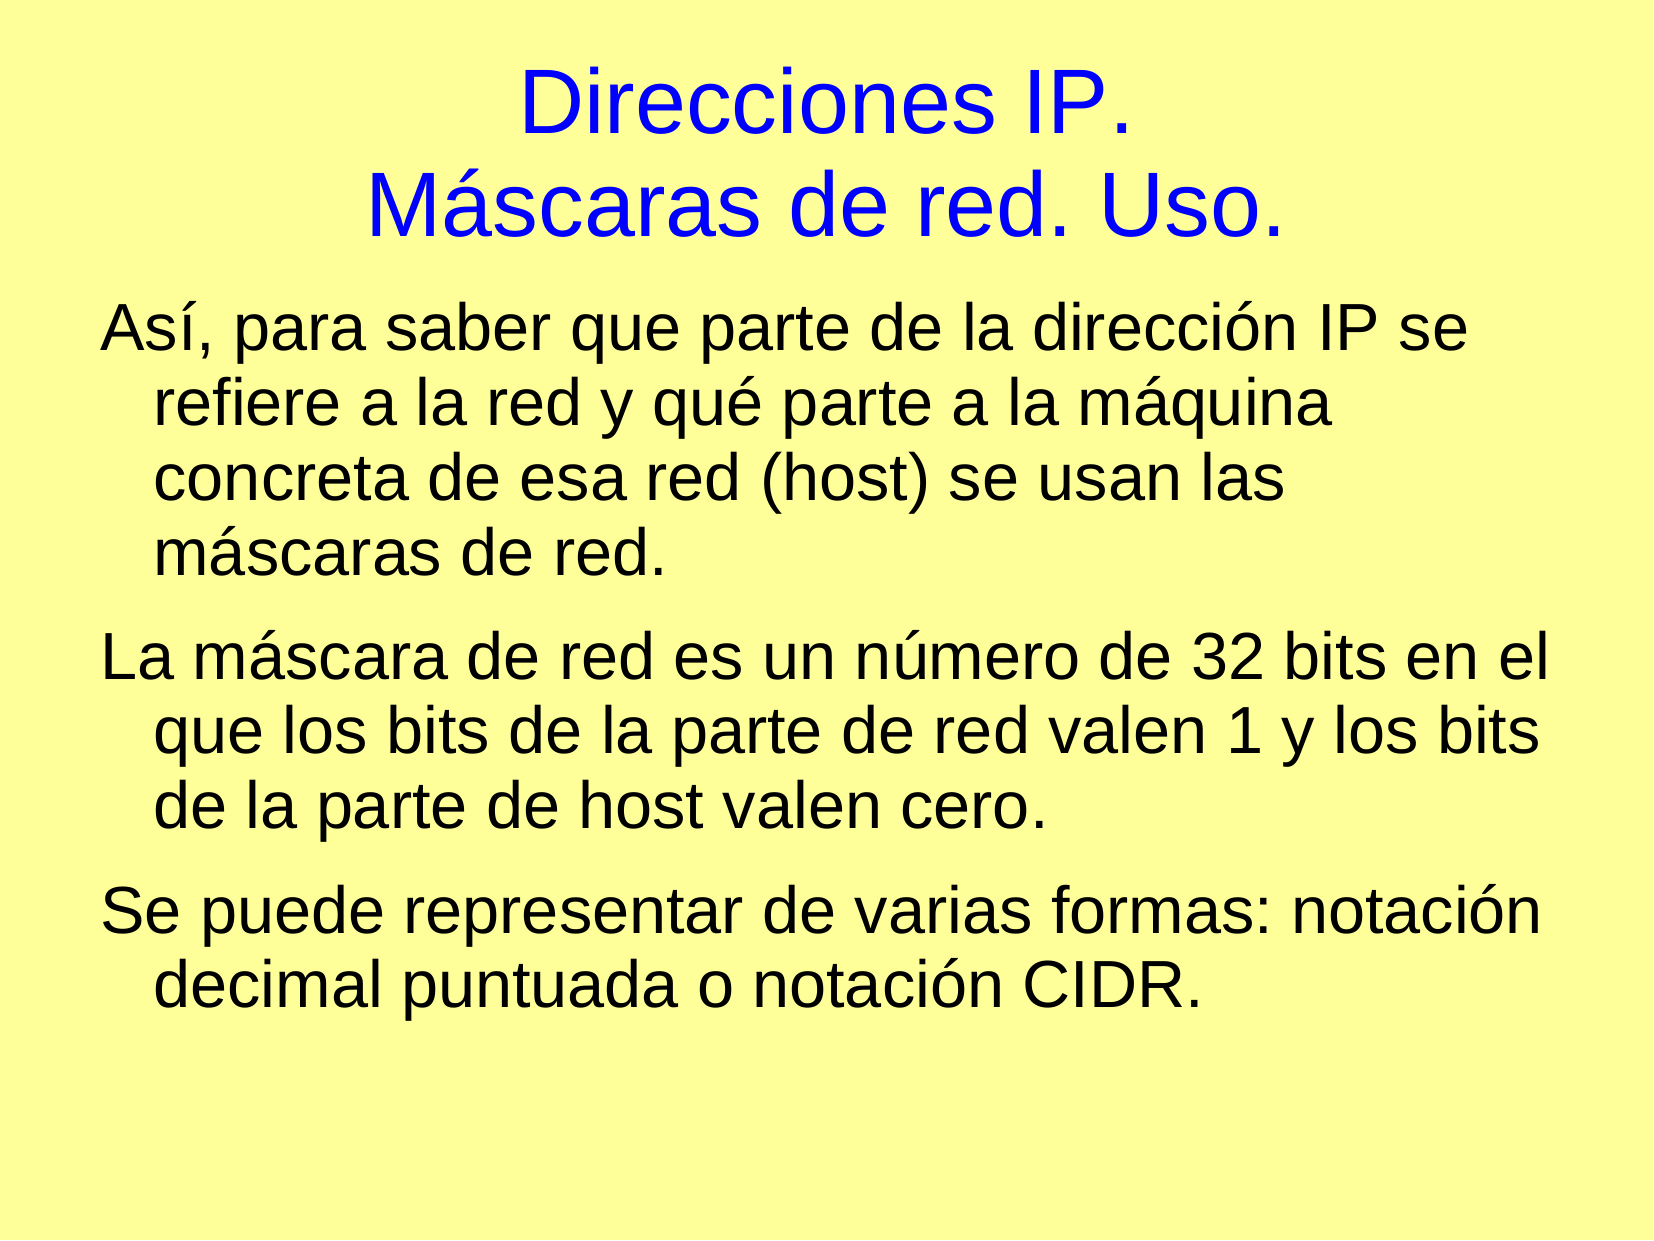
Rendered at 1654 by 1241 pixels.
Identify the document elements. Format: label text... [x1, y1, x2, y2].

title Direcciones IP. Máscaras de red. Uso. [82, 49, 1571, 257]
list Así, para saber que parte de la dirección IP se refiere a la red y qué parte a la máquina concreta de esa red (host) se usan las máscaras de red. La máscara de red es un número de 32 bits en el que los bits de la parte de red valen 1 y los bits de la parte de host valen cero. Se puede representar de varias formas: notación decimal puntuada o notación CIDR. [82, 290, 1571, 1109]
